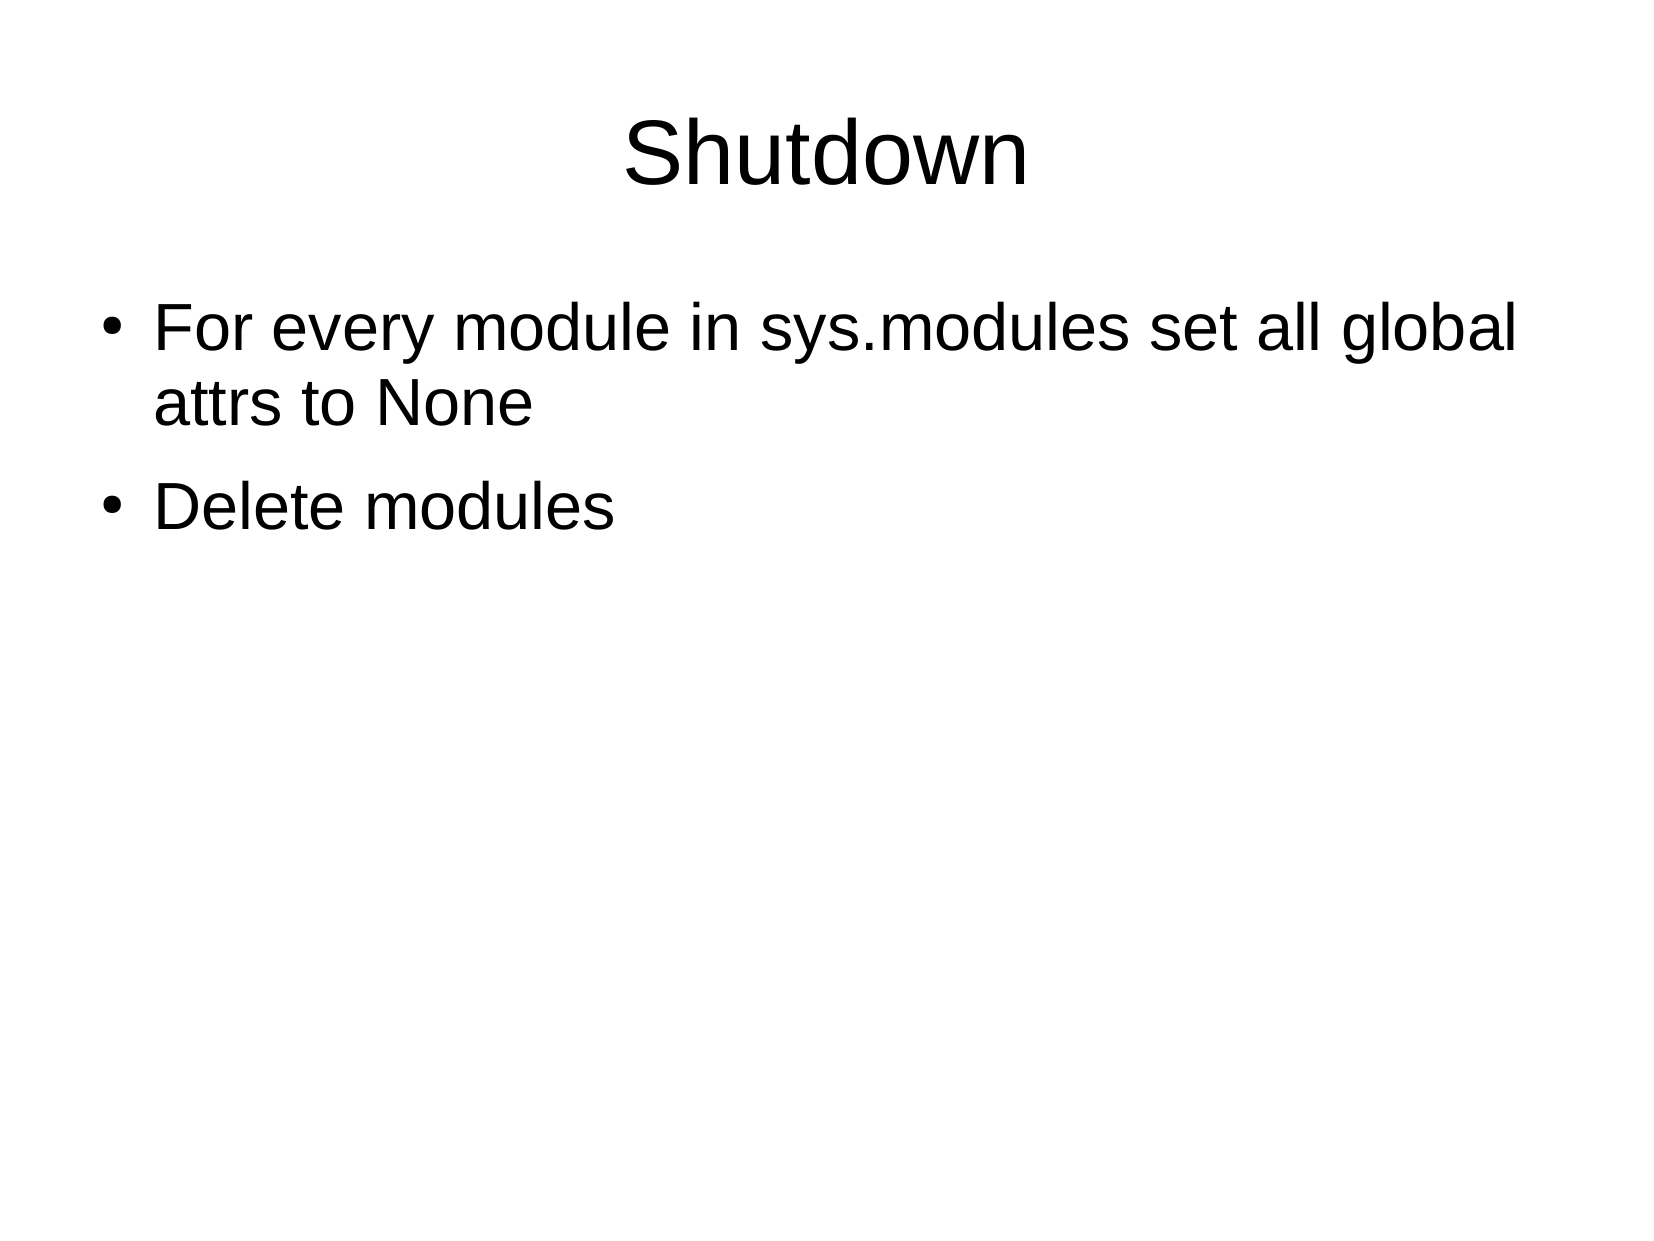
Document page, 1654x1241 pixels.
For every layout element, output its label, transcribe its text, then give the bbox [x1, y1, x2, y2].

list For every module in sys.modules set all global attrs to None Delete modules [82, 290, 1538, 1010]
title Shutdown [82, 49, 1571, 257]
